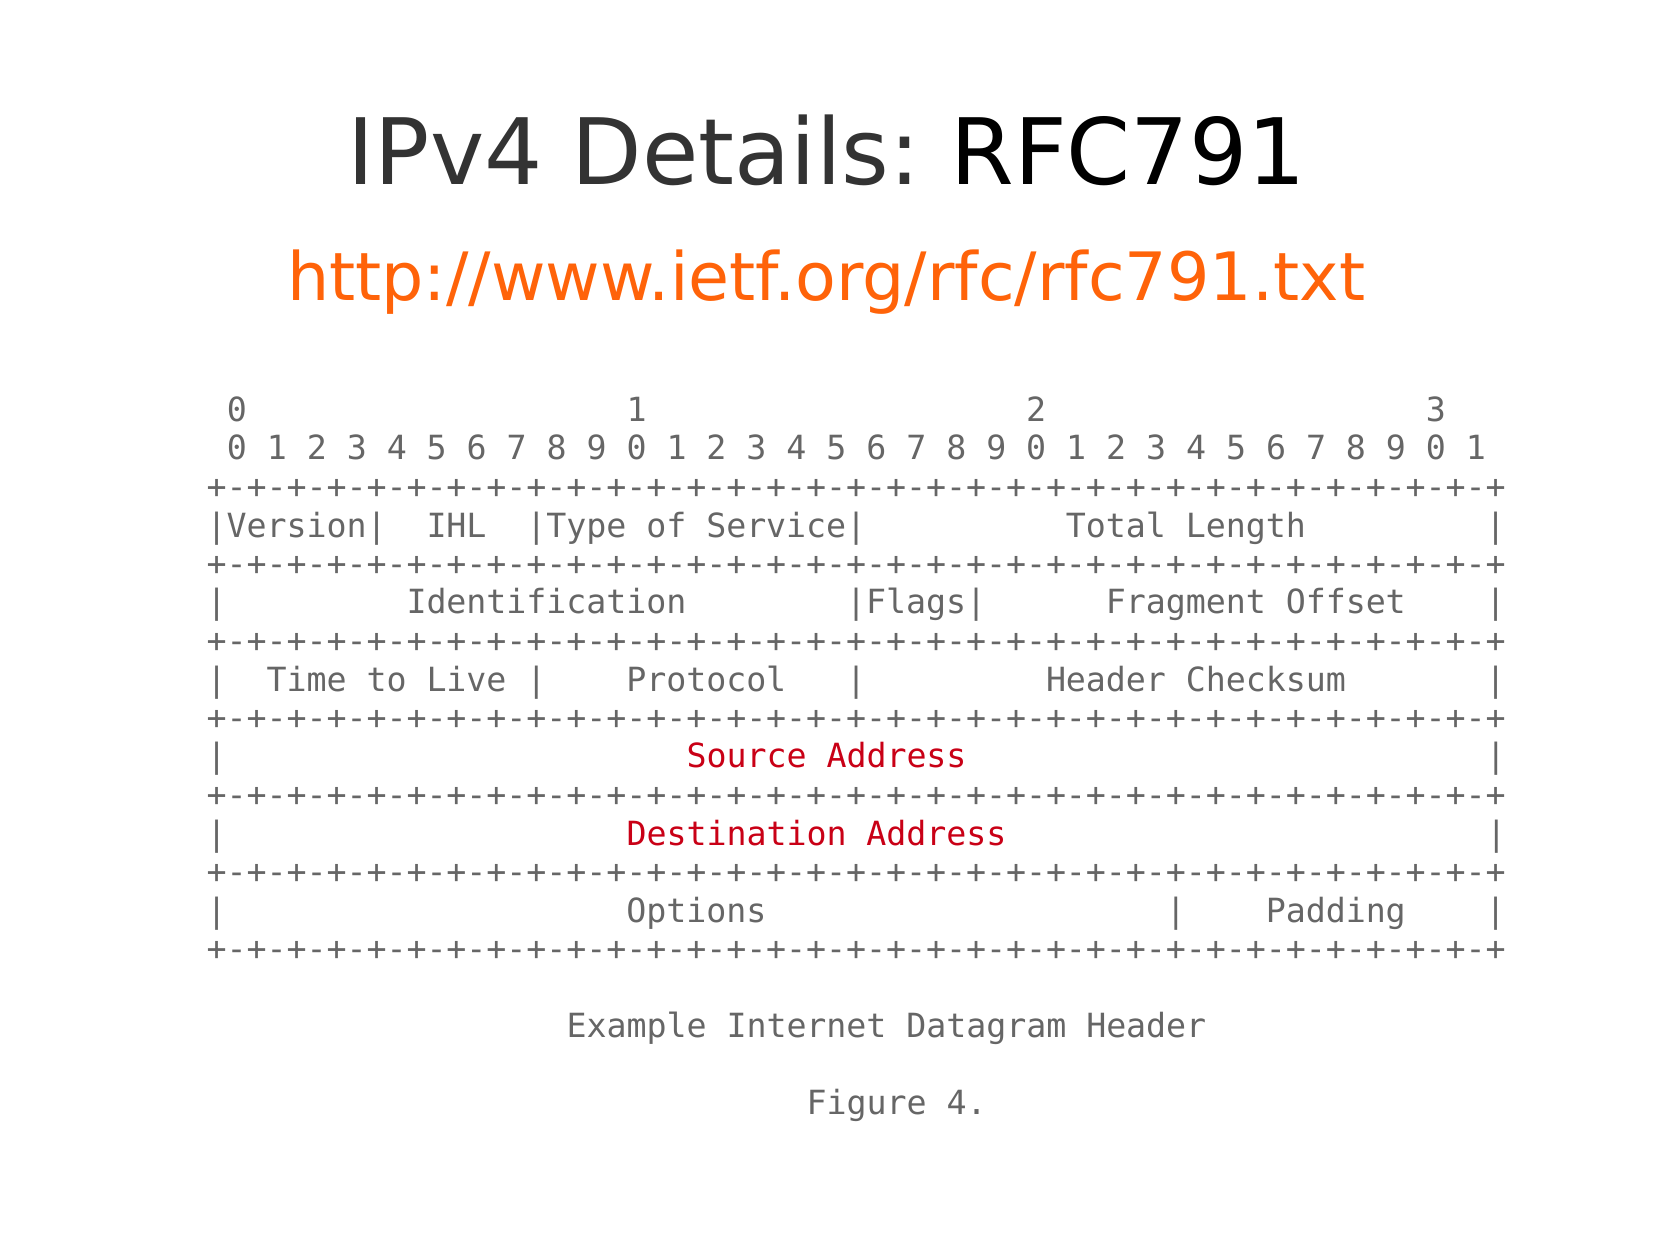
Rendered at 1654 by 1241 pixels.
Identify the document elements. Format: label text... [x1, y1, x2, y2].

title IPv4 Details: RFC791 [82, 49, 1571, 235]
subtitle http://www.ietf.org/rfc/rfc791.txt 0 1 2 3 0 1 2 3 4 5 6 7 8 9 0 1 2 3 4 5 6 7 8 9 0 1 2 3 4 5 6 7 8 9 0 1 +-+-+-+-+-+-+-+-+-+-+-+-+-+-+-+-+-+-+-+-+-+-+-+-+-+-+-+-+-+-+-+-+ |Version| IHL |Type of Service| Total Length | +-+-+-+-+-+-+-+-+-+-+-+-+-+-+-+-+-+-+-+-+-+-+-+-+-+-+-+-+-+-+-+-+ | Identification |Flags| Fragment Offset | +-+-+-+-+-+-+-+-+-+-+-+-+-+-+-+-+-+-+-+-+-+-+-+-+-+-+-+-+-+-+-+-+ | Time to Live | Protocol | Header Checksum | +-+-+-+-+-+-+-+-+-+-+-+-+-+-+-+-+-+-+-+-+-+-+-+-+-+-+-+-+-+-+-+-+ | Source Address | +-+-+-+-+-+-+-+-+-+-+-+-+-+-+-+-+-+-+-+-+-+-+-+-+-+-+-+-+-+-+-+-+ | Destination Address | +-+-+-+-+-+-+-+-+-+-+-+-+-+-+-+-+-+-+-+-+-+-+-+-+-+-+-+-+-+-+-+-+ | Options | Padding | +-+-+-+-+-+-+-+-+-+-+-+-+-+-+-+-+-+-+-+-+-+-+-+-+-+-+-+-+-+-+-+-+ Example Internet Datagram Header Figure 4. [82, 235, 1571, 1164]
